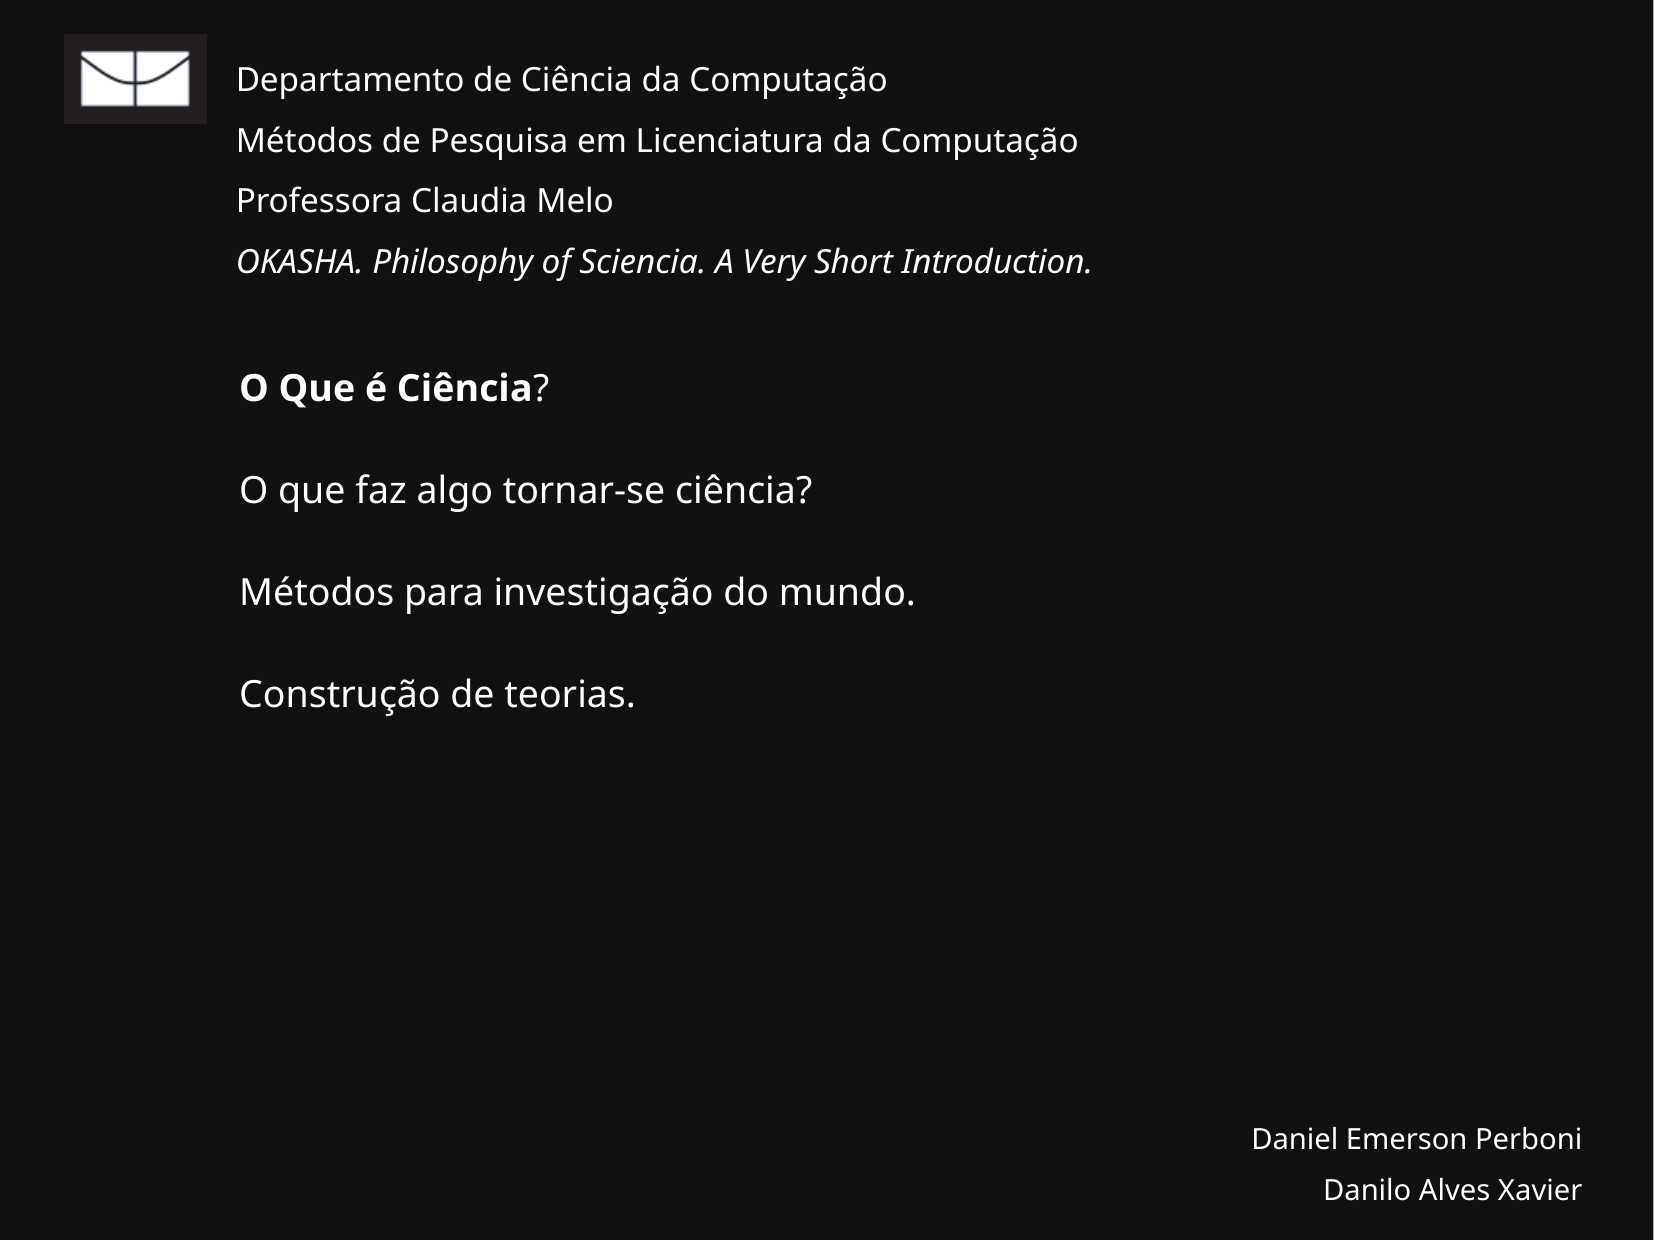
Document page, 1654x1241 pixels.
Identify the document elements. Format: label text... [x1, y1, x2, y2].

table_cell OKASHA. Philosophy of Sciencia. A Very Short Introduction. [221, 230, 1583, 291]
table_cell Métodos de Pesquisa em Licenciatura da Computação [221, 109, 1583, 169]
table_header Daniel Emerson Perboni [1087, 1112, 1589, 1164]
table_header Departamento de Ciência da Computação [221, 48, 1583, 109]
table_cell Professora Claudia Melo [221, 169, 1583, 230]
table_cell Danilo Alves Xavier [1087, 1164, 1589, 1215]
picture [64, 34, 207, 124]
text_box O Que é Ciência? O que faz algo tornar-se ciência? Métodos para investigação do mundo. Construção de teorias. [224, 354, 1004, 682]
